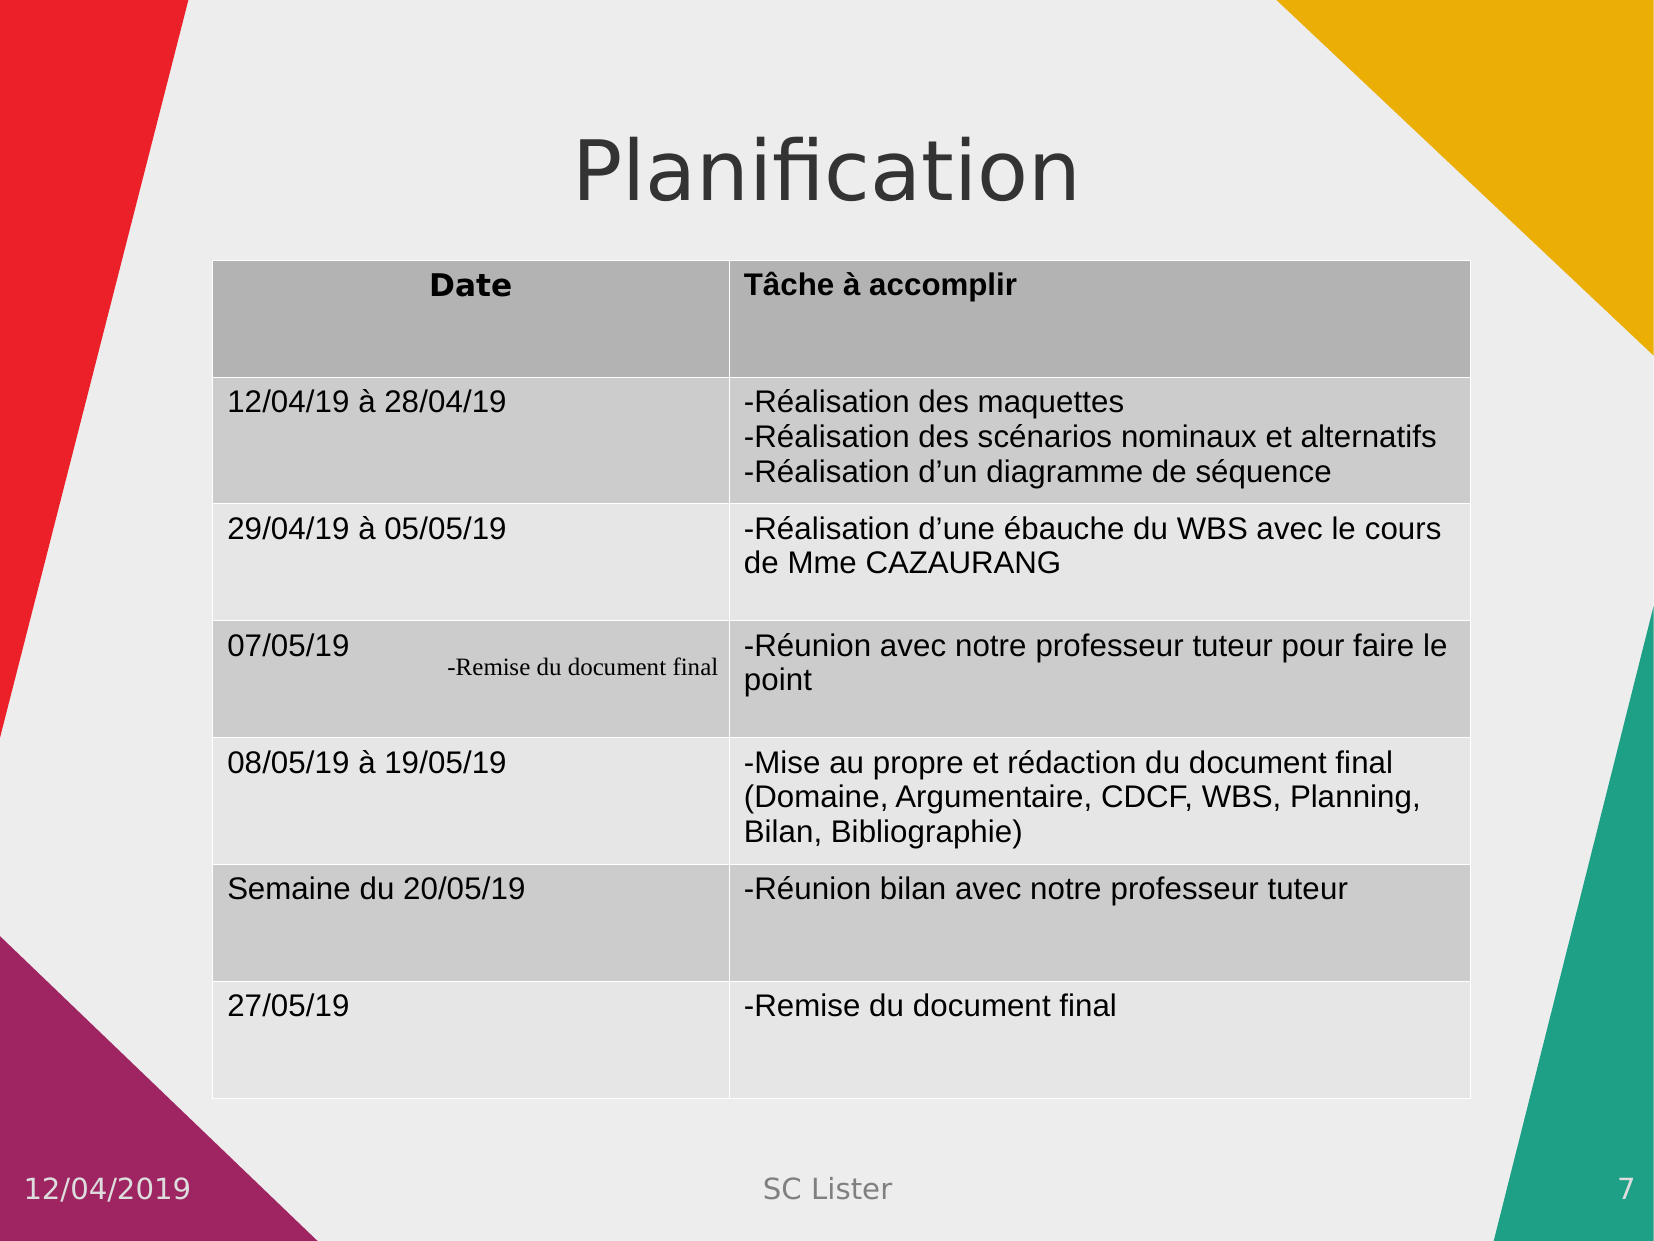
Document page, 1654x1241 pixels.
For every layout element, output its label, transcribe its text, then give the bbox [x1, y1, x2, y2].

table_cell -Réunion bilan avec notre professeur tuteur [730, 865, 1470, 981]
table_cell Semaine du 20/05/19 [213, 865, 729, 981]
table_cell -Mise au propre et rédaction du document final (Domaine, Argumentaire, CDCF, WBS, Planning, Bilan, Bibliographie) [730, 738, 1470, 864]
table_cell 27/05/19 [213, 982, 729, 1098]
table_cell -Réalisation des maquettes -Réalisation des scénarios nominaux et alternatifs -Réalisation d’un diagramme de séquence [730, 378, 1470, 503]
table_header Date [213, 261, 729, 377]
table_cell 12/04/19 à 28/04/19 [213, 378, 729, 503]
table_cell 07/05/19 [213, 621, 729, 737]
chart [327, 534, 1332, 712]
table_cell -Réalisation d’une ébauche du WBS avec le cours de Mme CAZAURANG [730, 504, 1470, 620]
table_header Tâche à accomplir [730, 261, 1470, 377]
table_cell -Réunion avec notre professeur tuteur pour faire le point [730, 621, 1470, 737]
table_cell 29/04/19 à 05/05/19 [213, 504, 729, 620]
table_cell 08/05/19 à 19/05/19 [213, 738, 729, 864]
title Planification [114, 73, 1539, 271]
table_cell -Remise du document final [730, 982, 1470, 1098]
